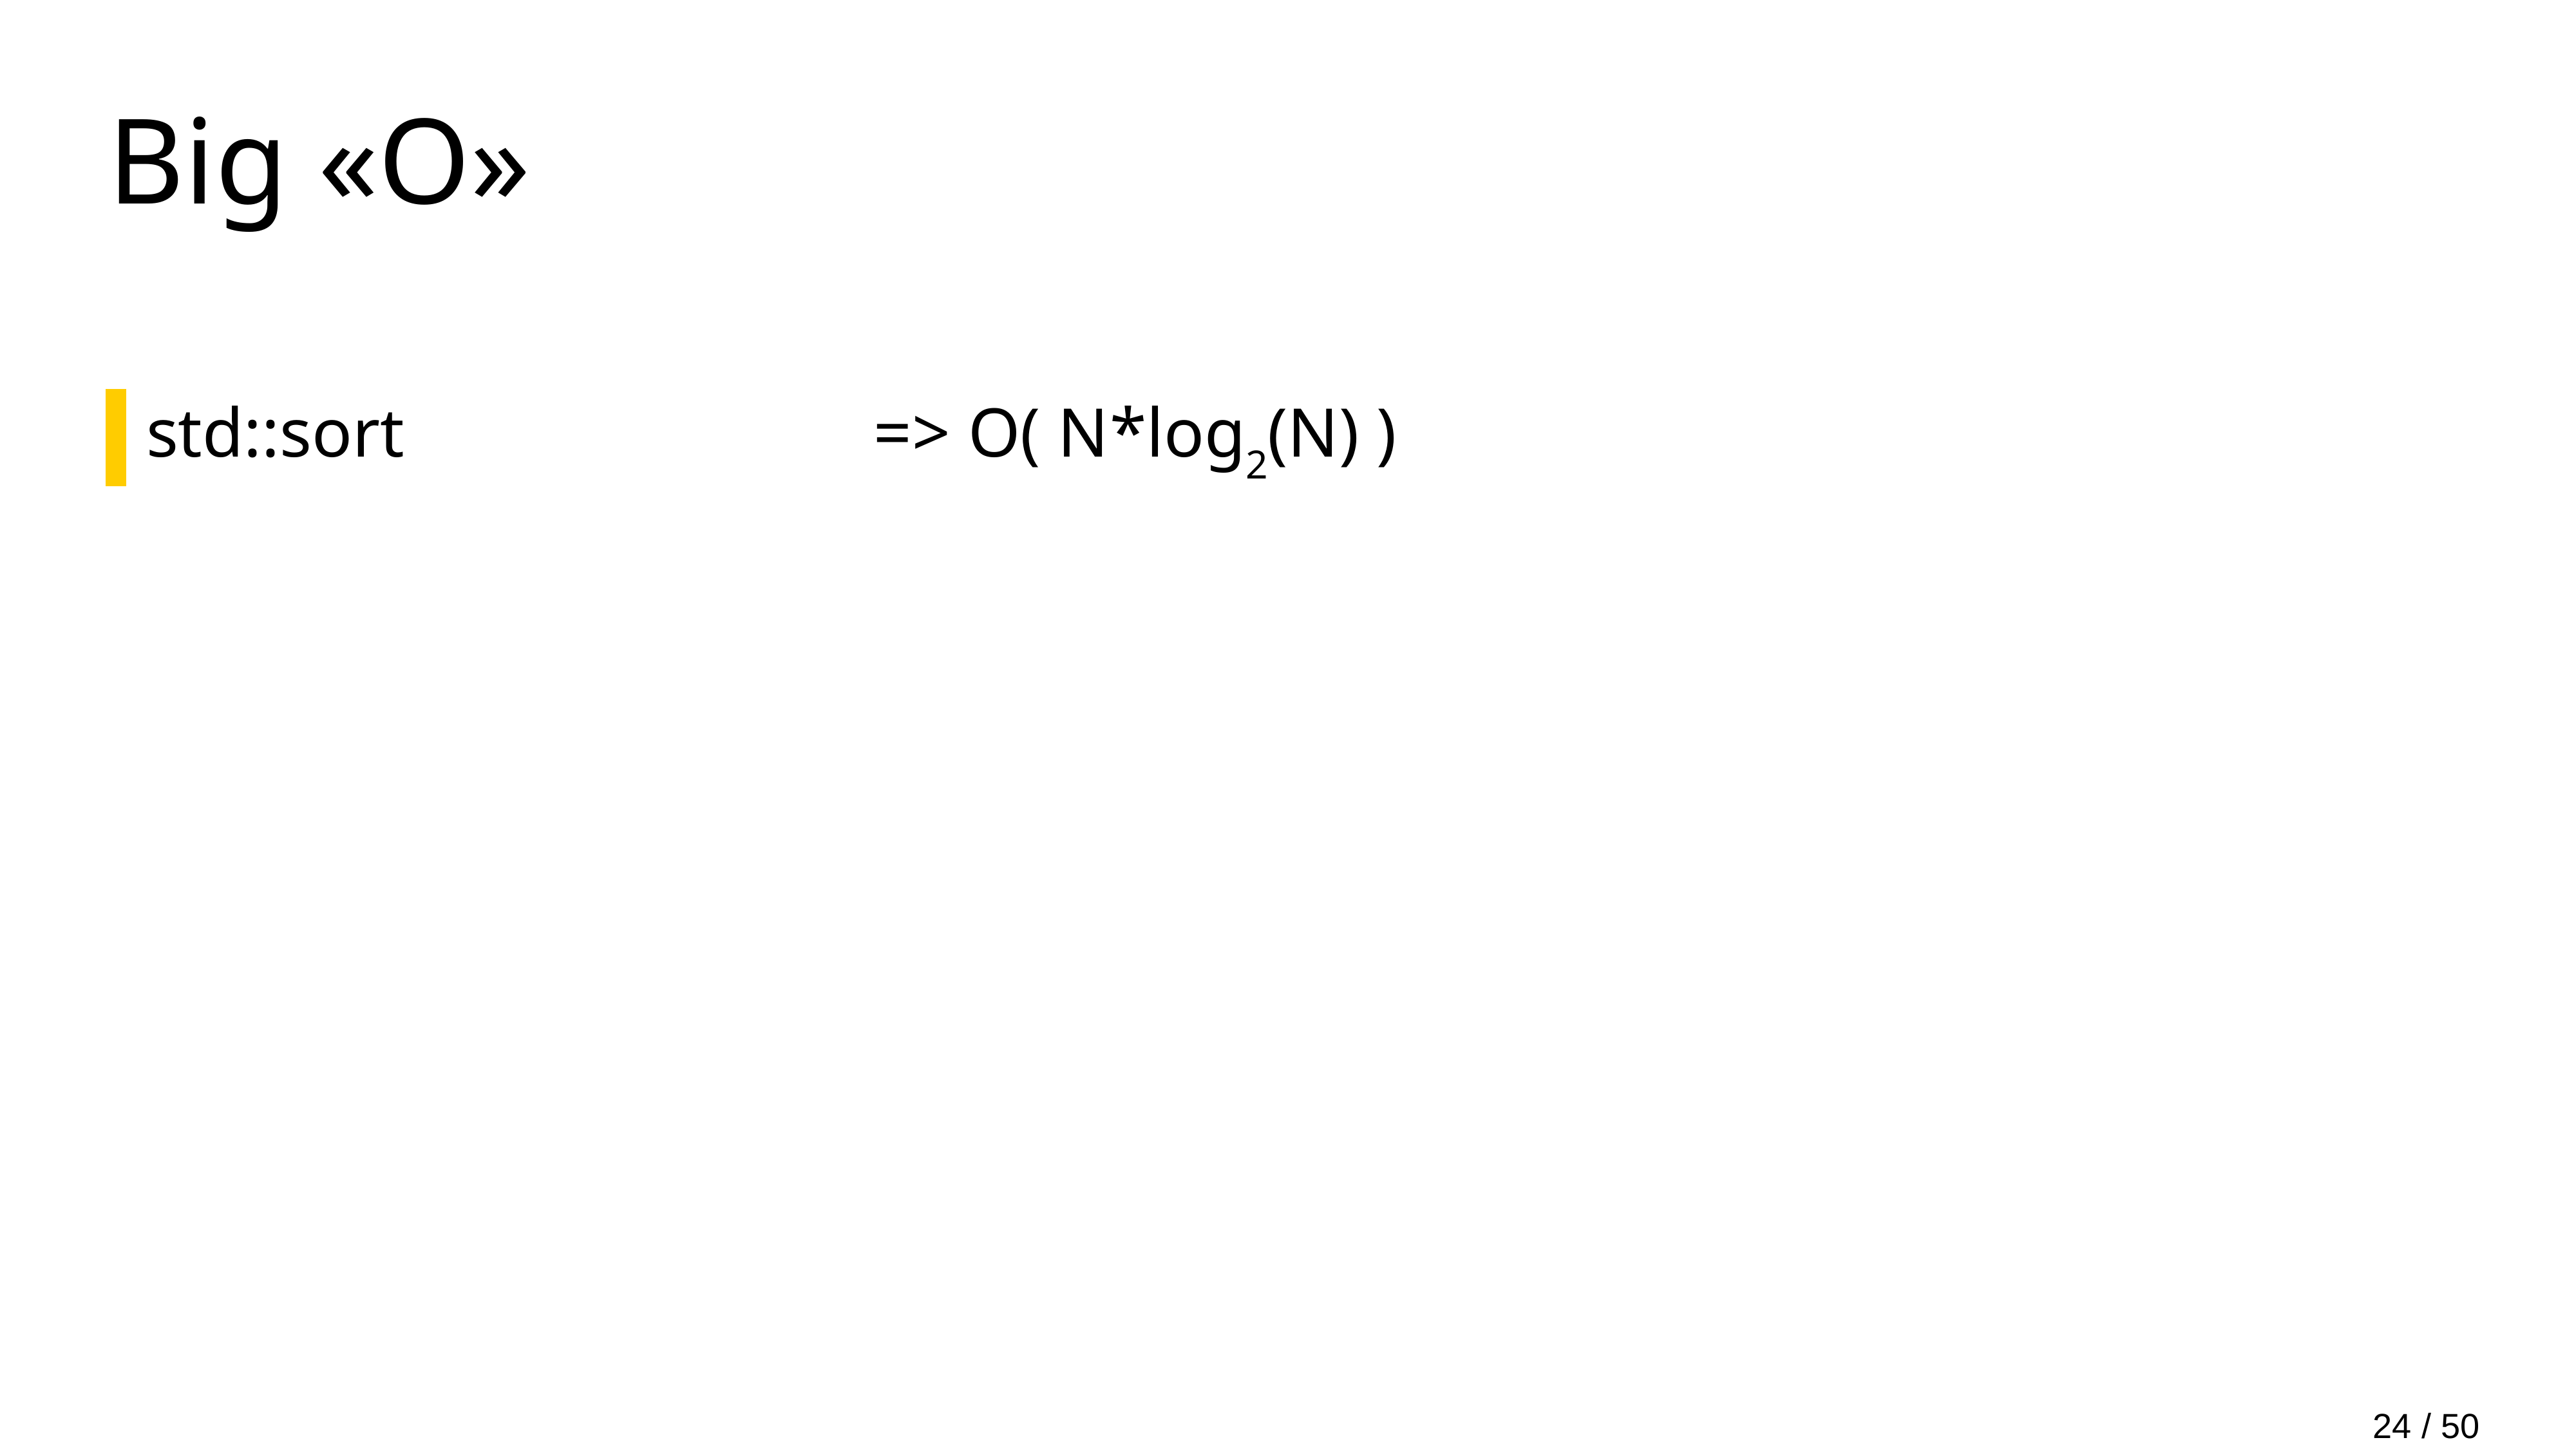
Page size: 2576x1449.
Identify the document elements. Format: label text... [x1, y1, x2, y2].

title Big «О» [108, 80, 2468, 242]
text_box std::sort => O( N*log2(N) ) [96, 364, 2512, 1419]
text_box <number> / 50 [2363, 1402, 2576, 1449]
